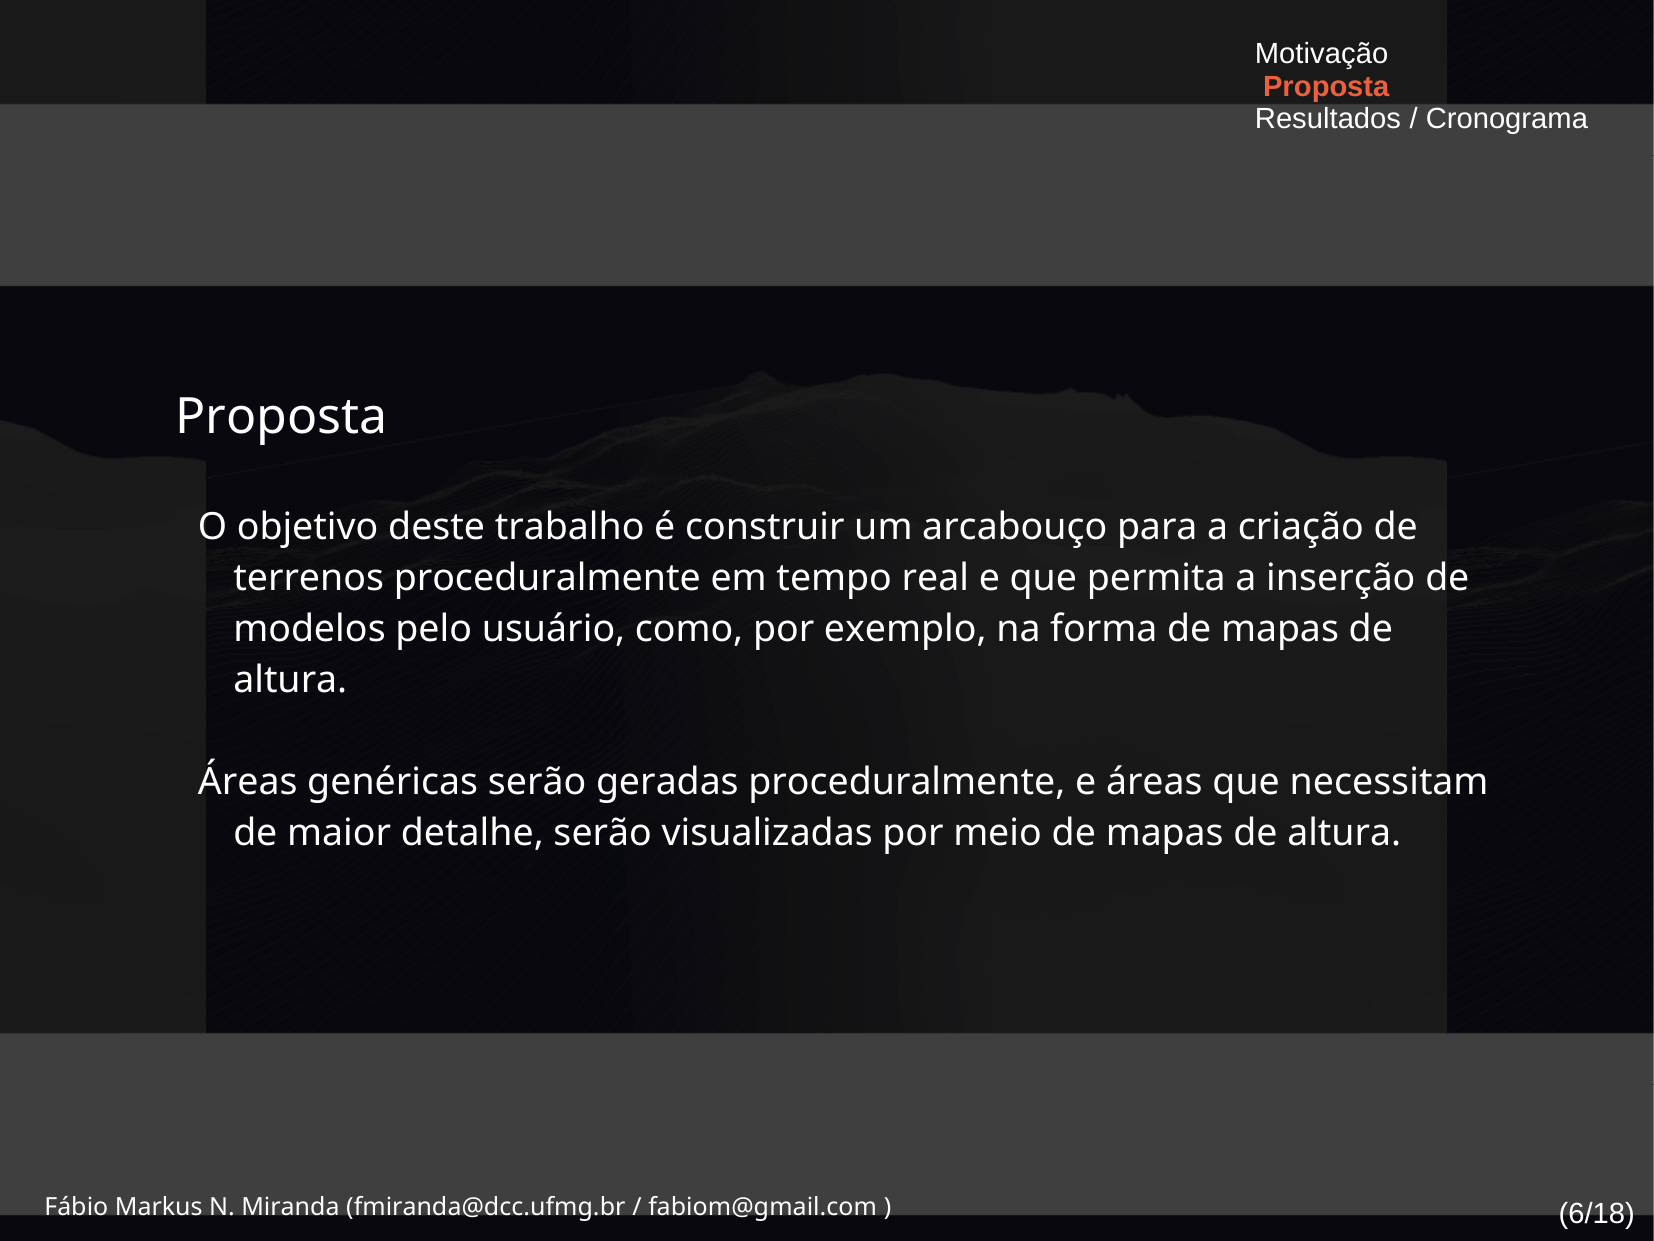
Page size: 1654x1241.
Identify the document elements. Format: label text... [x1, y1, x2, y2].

picture [0, 0, 1654, 1241]
text_box (6/18) [1535, 1189, 1654, 1237]
text_box Proposta O objetivo deste trabalho é construir um arcabouço para a criação de terrenos proceduralmente em tempo real e que permita a inserção de modelos pelo usuário, como, por exemplo, na forma de mapas de altura. Áreas genéricas serão geradas proceduralmente, e áreas que necessitam de maior detalhe, serão visualizadas por meio de mapas de altura. [147, 236, 1516, 1081]
text_box Motivação Proposta Resultados / Cronograma [1240, 29, 1604, 144]
text_box Fábio Markus N. Miranda (fmiranda@dcc.ufmg.br / fabiom@gmail.com ) [29, 1181, 975, 1227]
